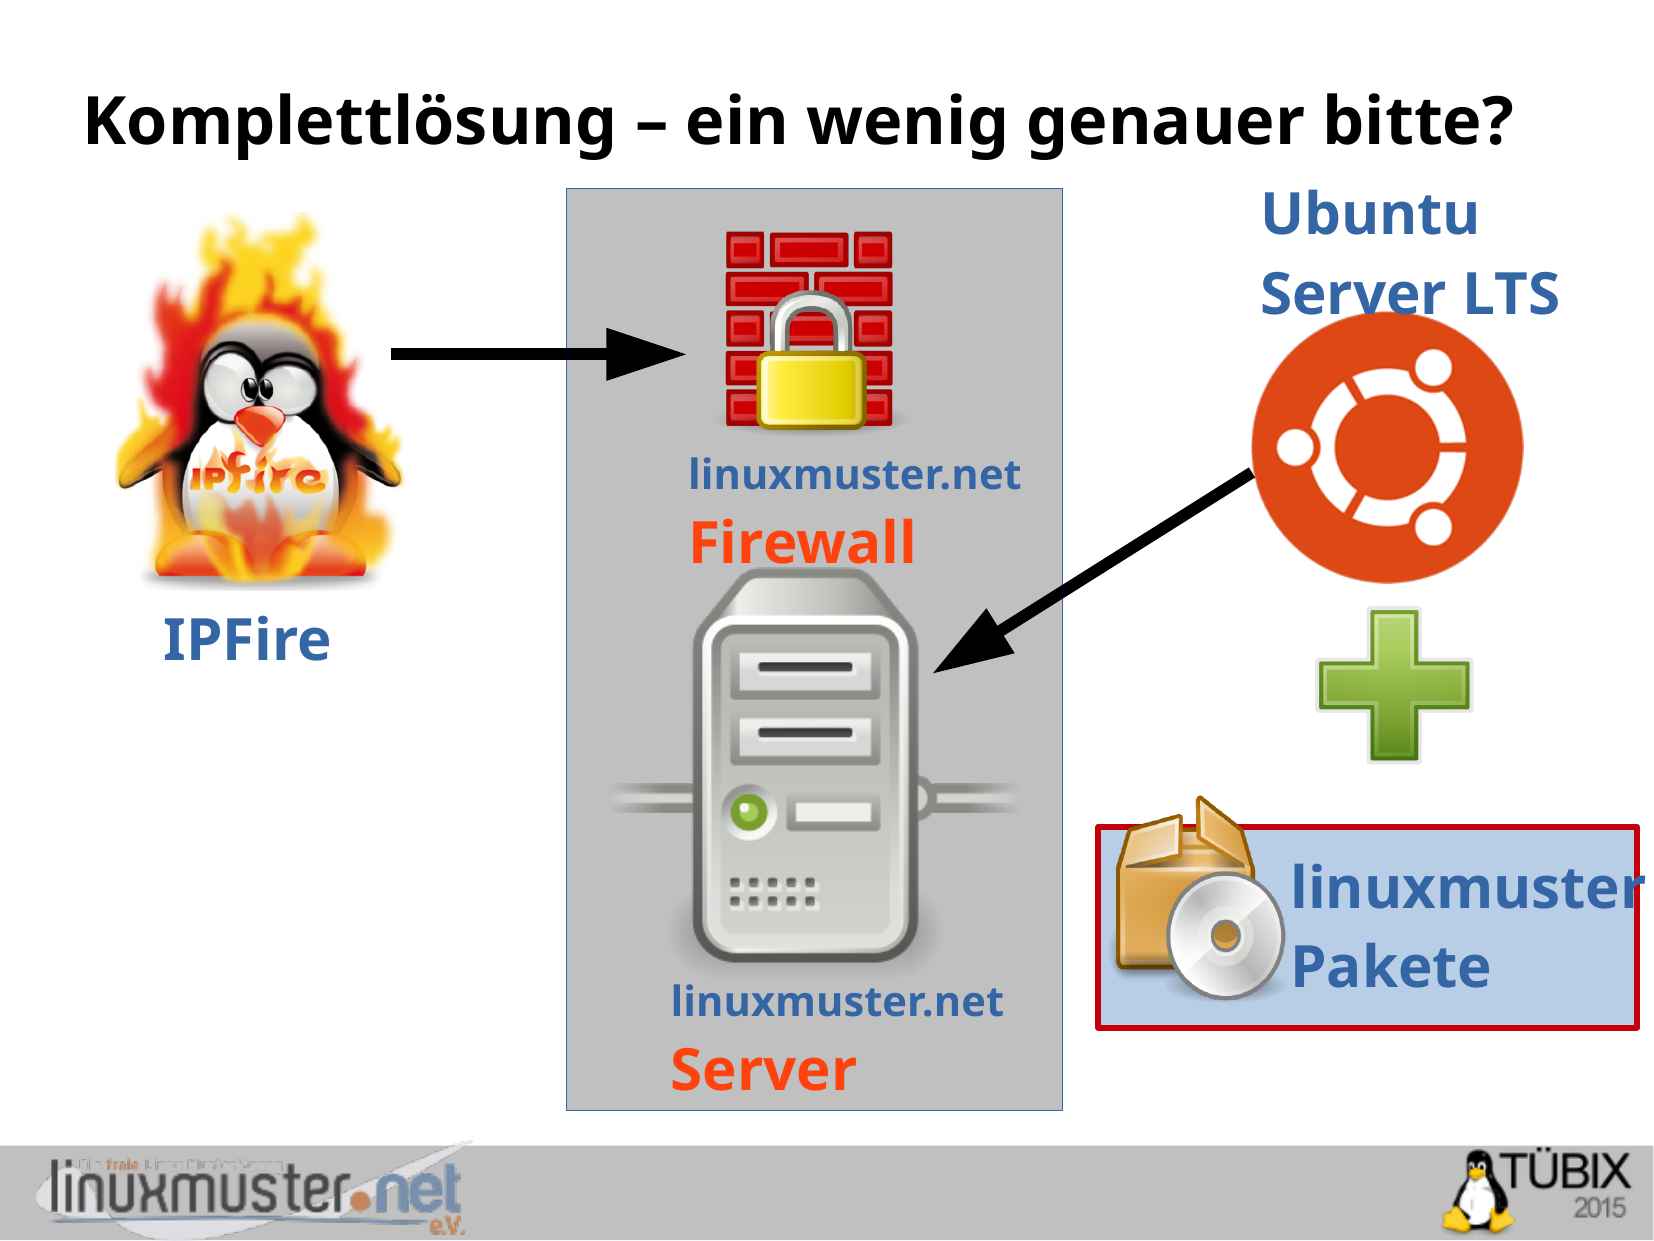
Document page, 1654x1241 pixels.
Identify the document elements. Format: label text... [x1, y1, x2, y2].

picture [590, 550, 1040, 1000]
text_box [1288, 826, 1638, 838]
text_box linuxmuster.net Firewall [673, 437, 1016, 565]
picture [686, 213, 922, 437]
text_box [566, 355, 1063, 1111]
text_box IPFire [148, 590, 343, 672]
picture [1251, 312, 1524, 584]
title Komplettlösung – ein wenig genauer bitte? [82, 49, 1571, 189]
picture [1299, 590, 1489, 780]
text_box linuxmuster Pakete [1275, 838, 1638, 985]
text_box [566, 189, 1063, 598]
picture [70, 212, 449, 591]
picture [1440, 1146, 1642, 1238]
picture [1086, 791, 1288, 1004]
text_box [1098, 985, 1638, 1028]
text_box Ubuntu Server LTS [1245, 165, 1571, 312]
picture [36, 1140, 473, 1241]
text_box linuxmuster.net Server [655, 963, 999, 1092]
